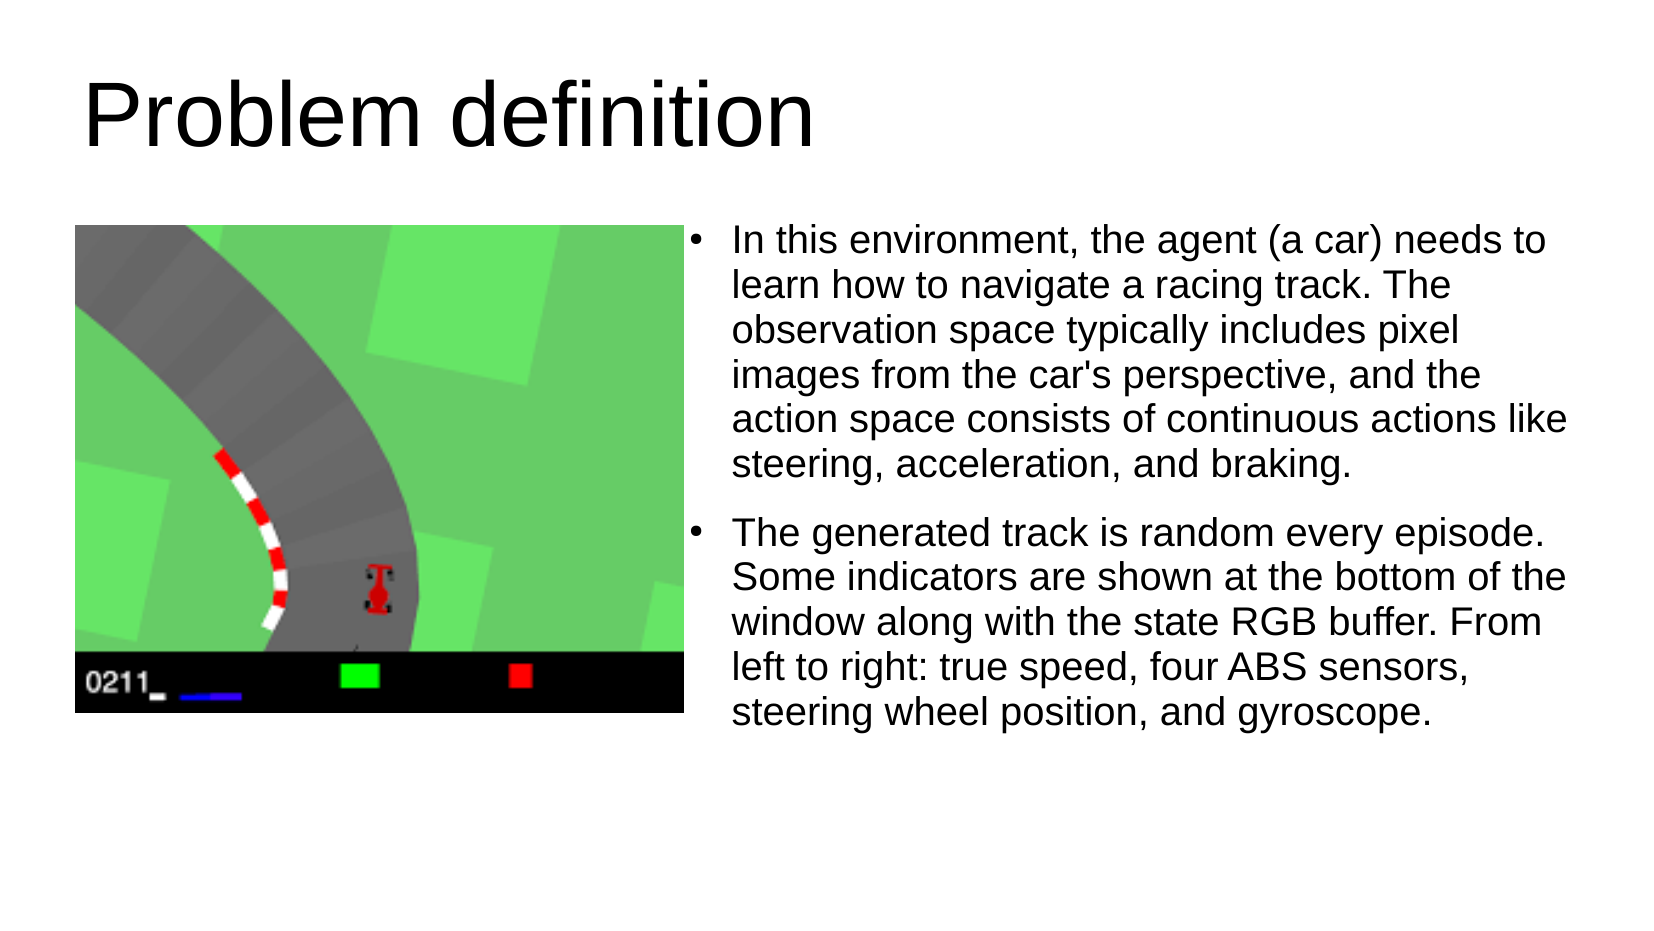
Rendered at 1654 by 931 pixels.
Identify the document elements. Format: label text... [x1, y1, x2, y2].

title Problem definition [82, 37, 1571, 193]
picture [75, 225, 684, 713]
list In this environment, the agent (a car) needs to learn how to navigate a racing track. The observation space typically includes pixel images from the car's perspective, and the action space consists of continuous actions like steering, acceleration, and braking. The generated track is random every episode. Some indicators are shown at the bottom of the window along with the state RGB buffer. From left to right: true speed, four ABS sensors, steering wheel position, and gyroscope. [675, 217, 1571, 758]
